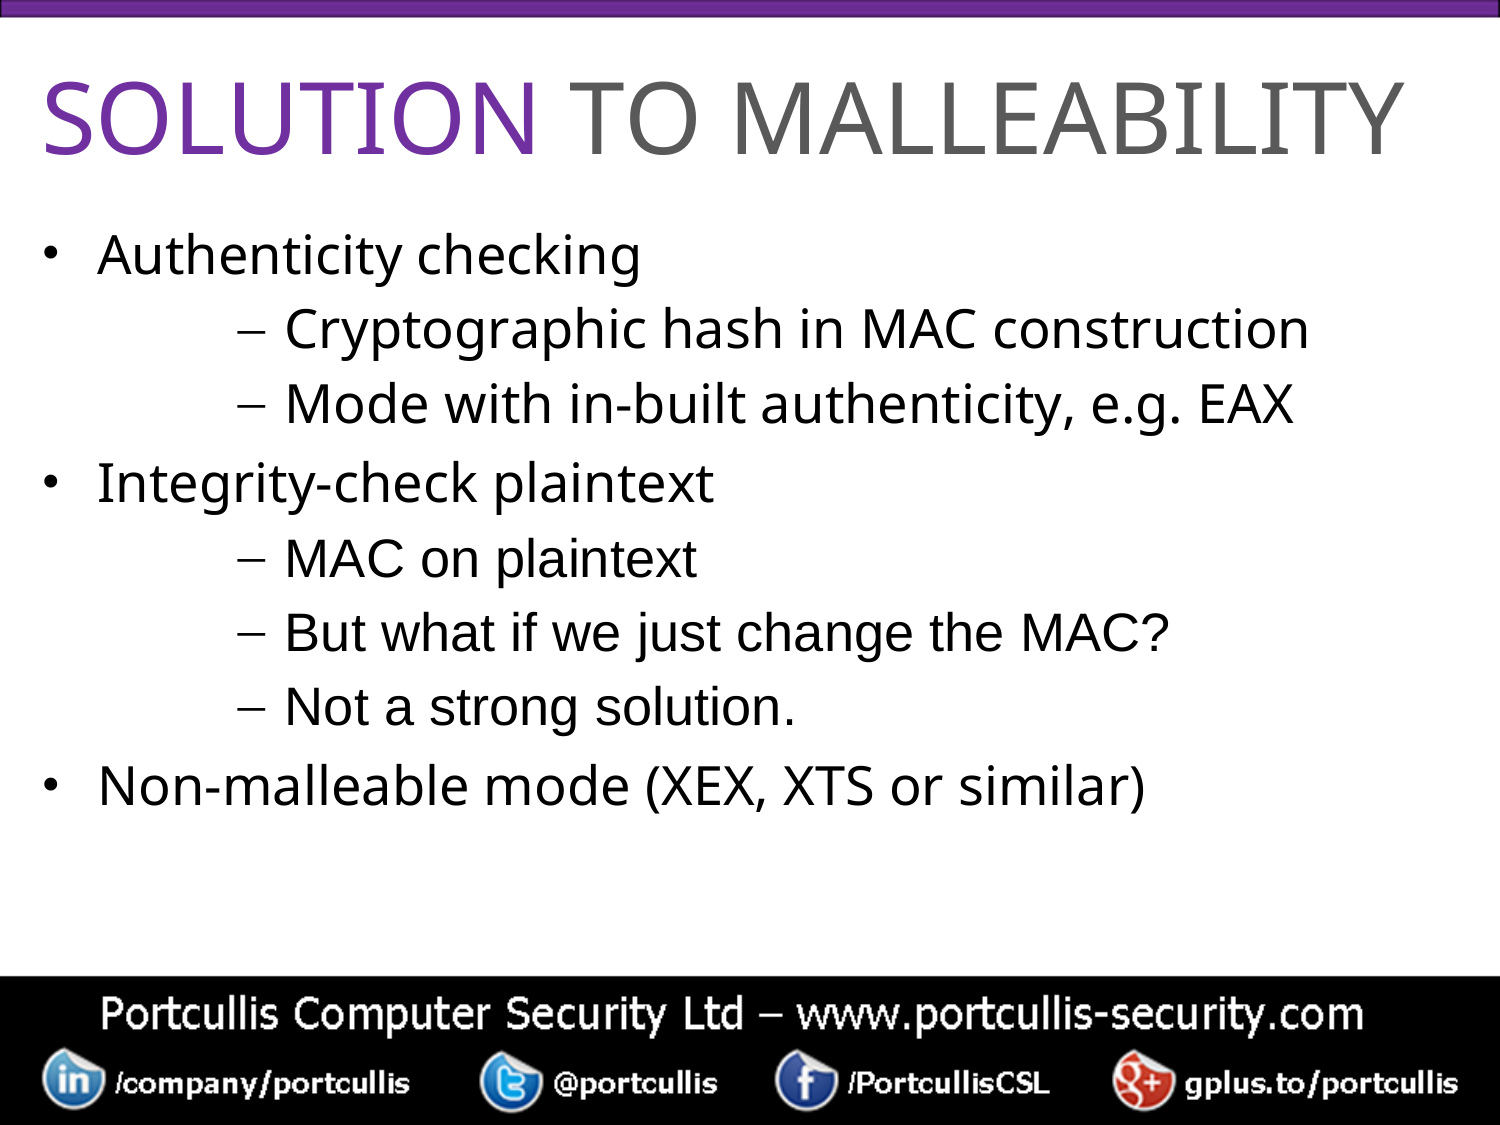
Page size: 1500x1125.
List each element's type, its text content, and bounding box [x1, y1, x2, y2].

picture [0, 0, 1500, 1125]
list Authenticity checking Cryptographic hash in MAC construction Mode with in-built authenticity, e.g. EAX Integrity-check plaintext MAC on plaintext But what if we just change the MAC? Not a strong solution. Non-malleable mode (XEX, XTS or similar) [41, 219, 1428, 965]
title SOLUTION TO MALLEABILITY [41, 42, 1434, 202]
